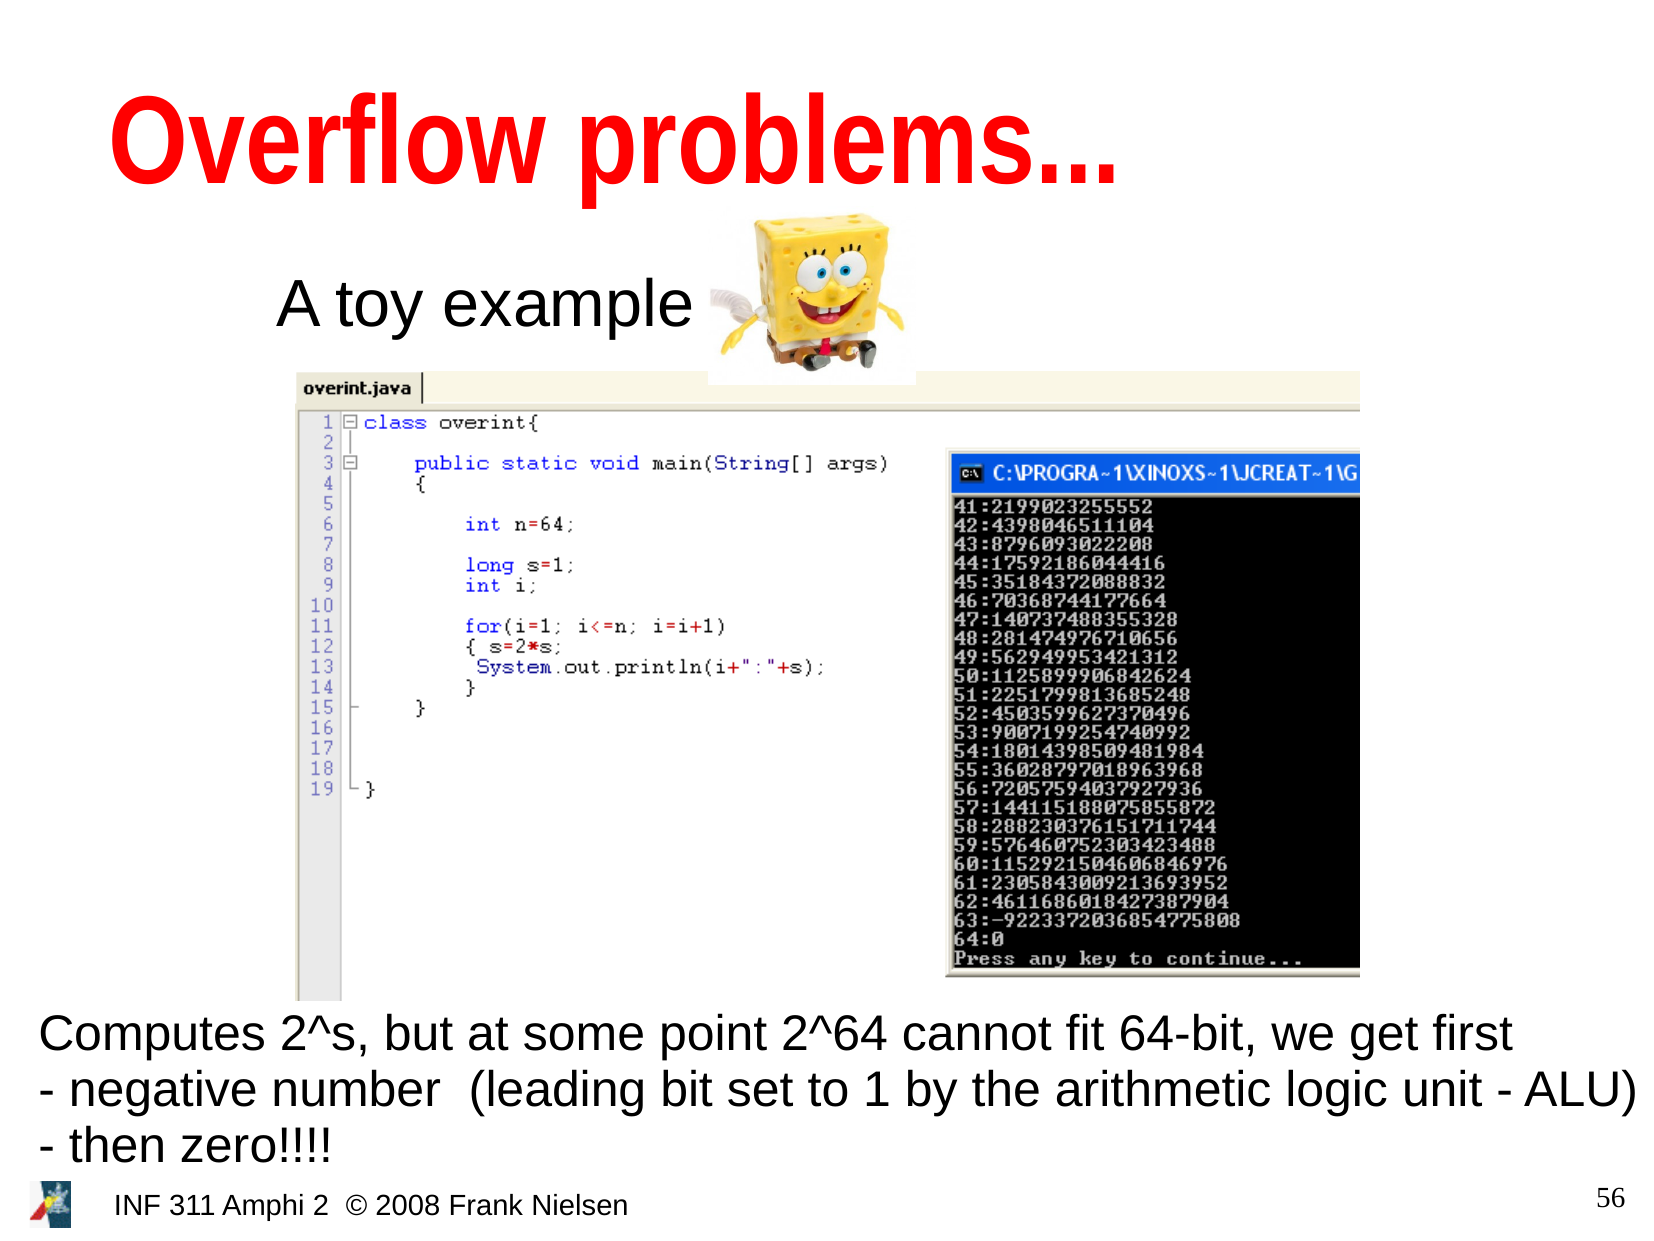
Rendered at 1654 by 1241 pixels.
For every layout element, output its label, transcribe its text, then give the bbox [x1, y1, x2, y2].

picture [295, 206, 1360, 998]
text_box Overflow problems... [59, 59, 1625, 218]
text_box A toy example [261, 258, 708, 349]
picture [29, 1181, 71, 1228]
text_box Computes 2^s, but at some point 2^64 cannot fit 64-bit, we get first - negative number (leading bit set to 1 by the arithmetic logic unit - ALU) - then zero!!!! [23, 998, 1654, 1181]
